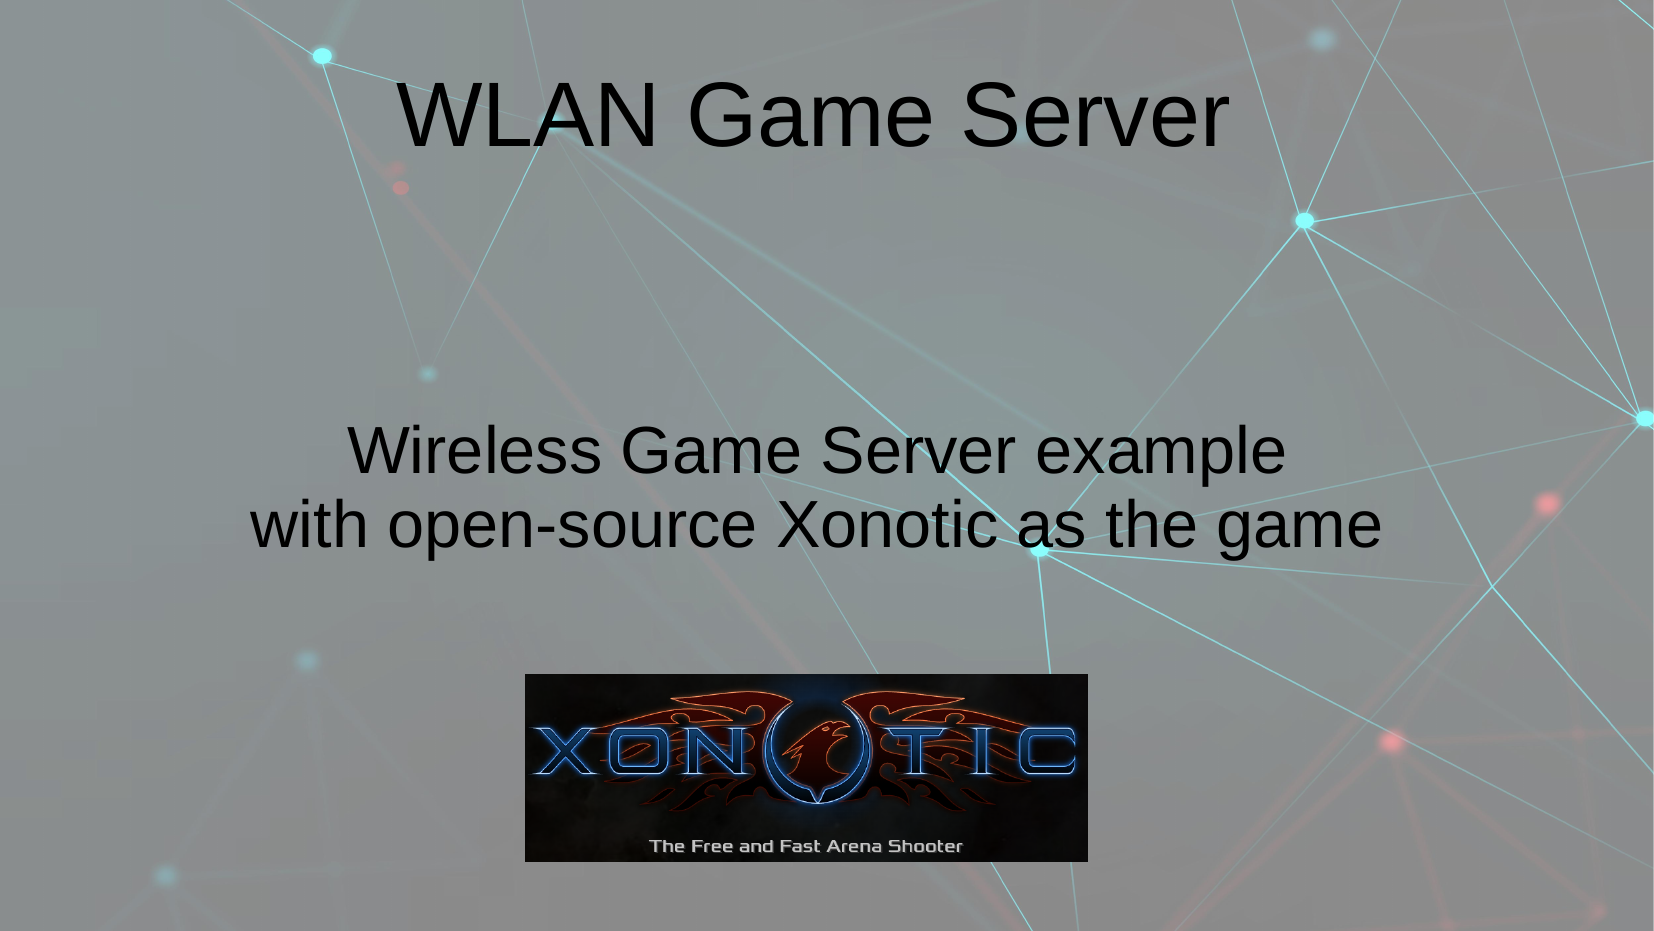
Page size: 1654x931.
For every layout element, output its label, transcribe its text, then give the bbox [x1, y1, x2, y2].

title WLAN Game Server [82, 37, 1571, 193]
picture [0, 0, 1654, 931]
subtitle Wireless Game Server example with open-source Xonotic as the game [82, 217, 1571, 758]
